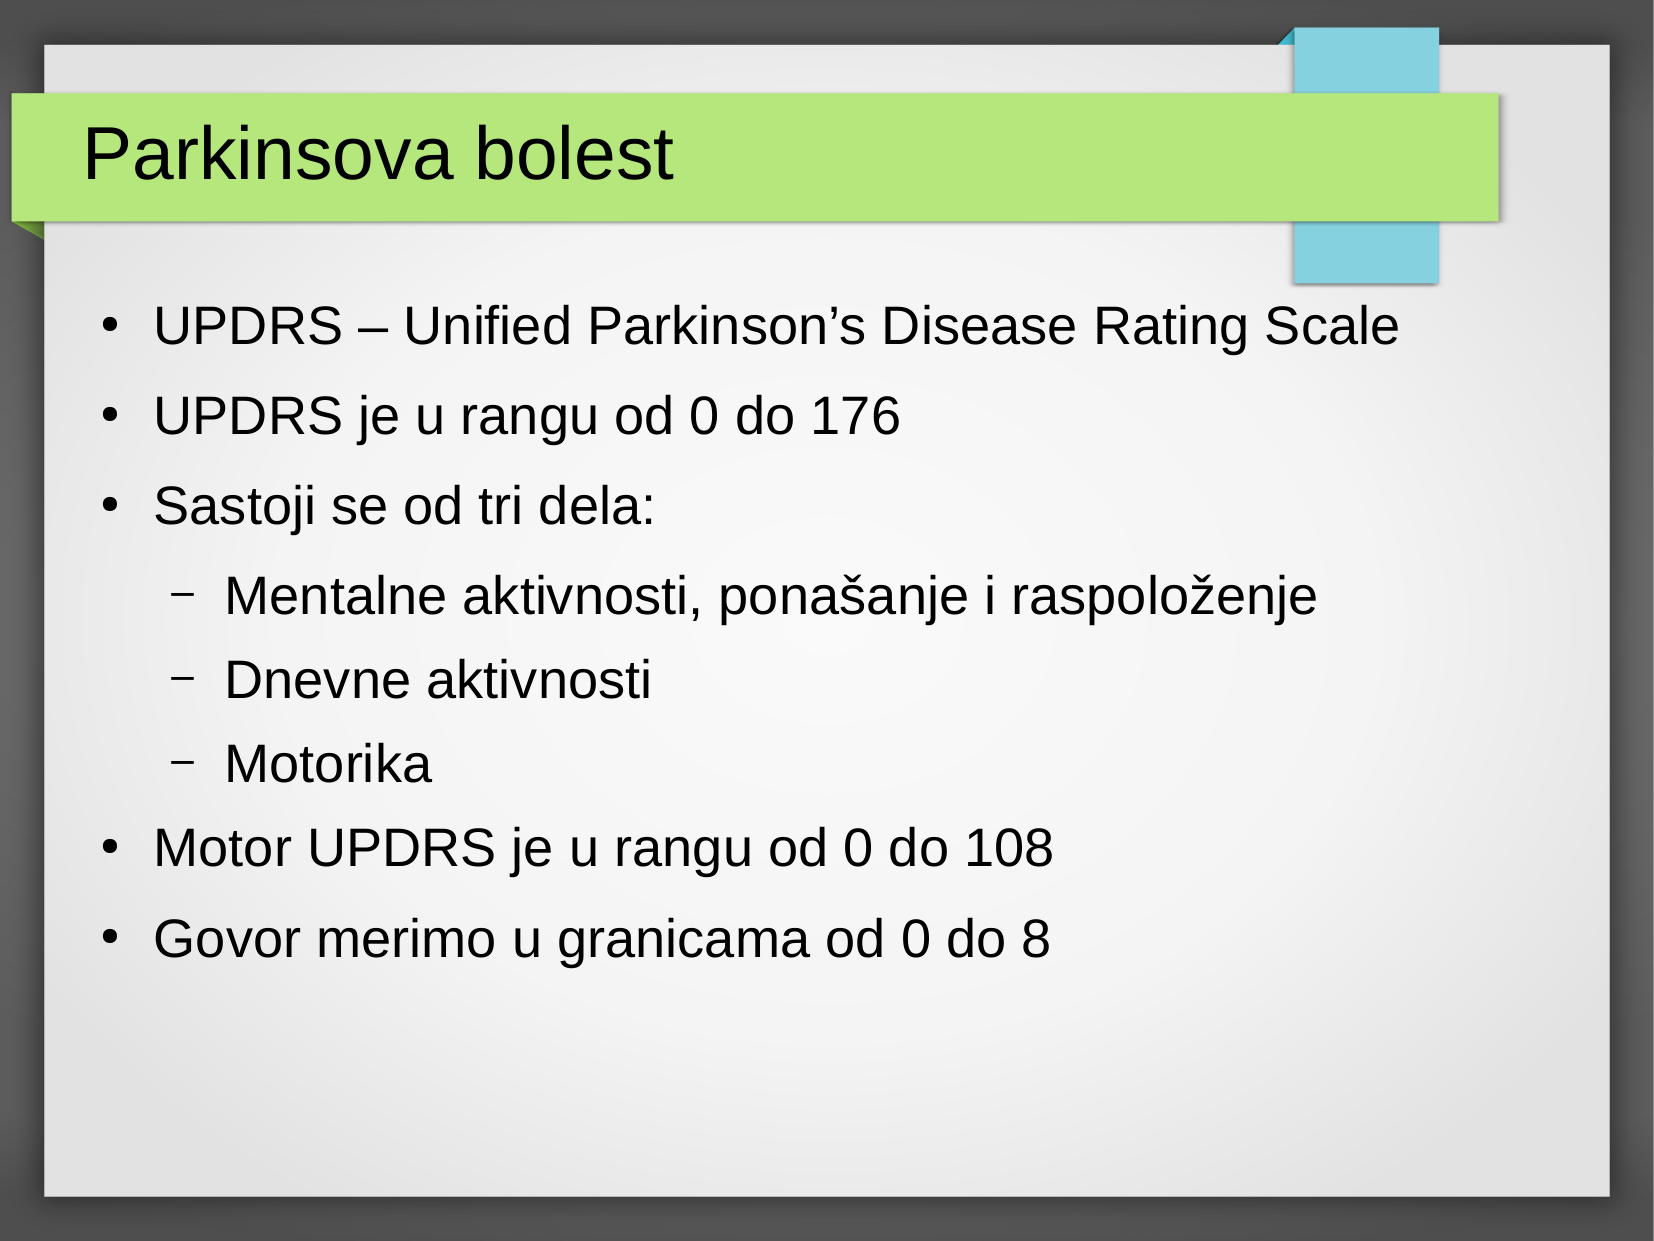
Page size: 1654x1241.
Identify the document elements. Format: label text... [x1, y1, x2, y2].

list UPDRS – Unified Parkinson’s Disease Rating Scale UPDRS je u rangu od 0 do 176 Sastoji se od tri dela: Mentalne aktivnosti, ponašanje i raspoloženje Dnevne aktivnosti Motorika Motor UPDRS je u rangu od 0 do 108 Govor merimo u granicama od 0 do 8 [82, 295, 1571, 1015]
title Parkinsova bolest [82, 94, 1264, 213]
picture [0, 0, 1654, 1241]
